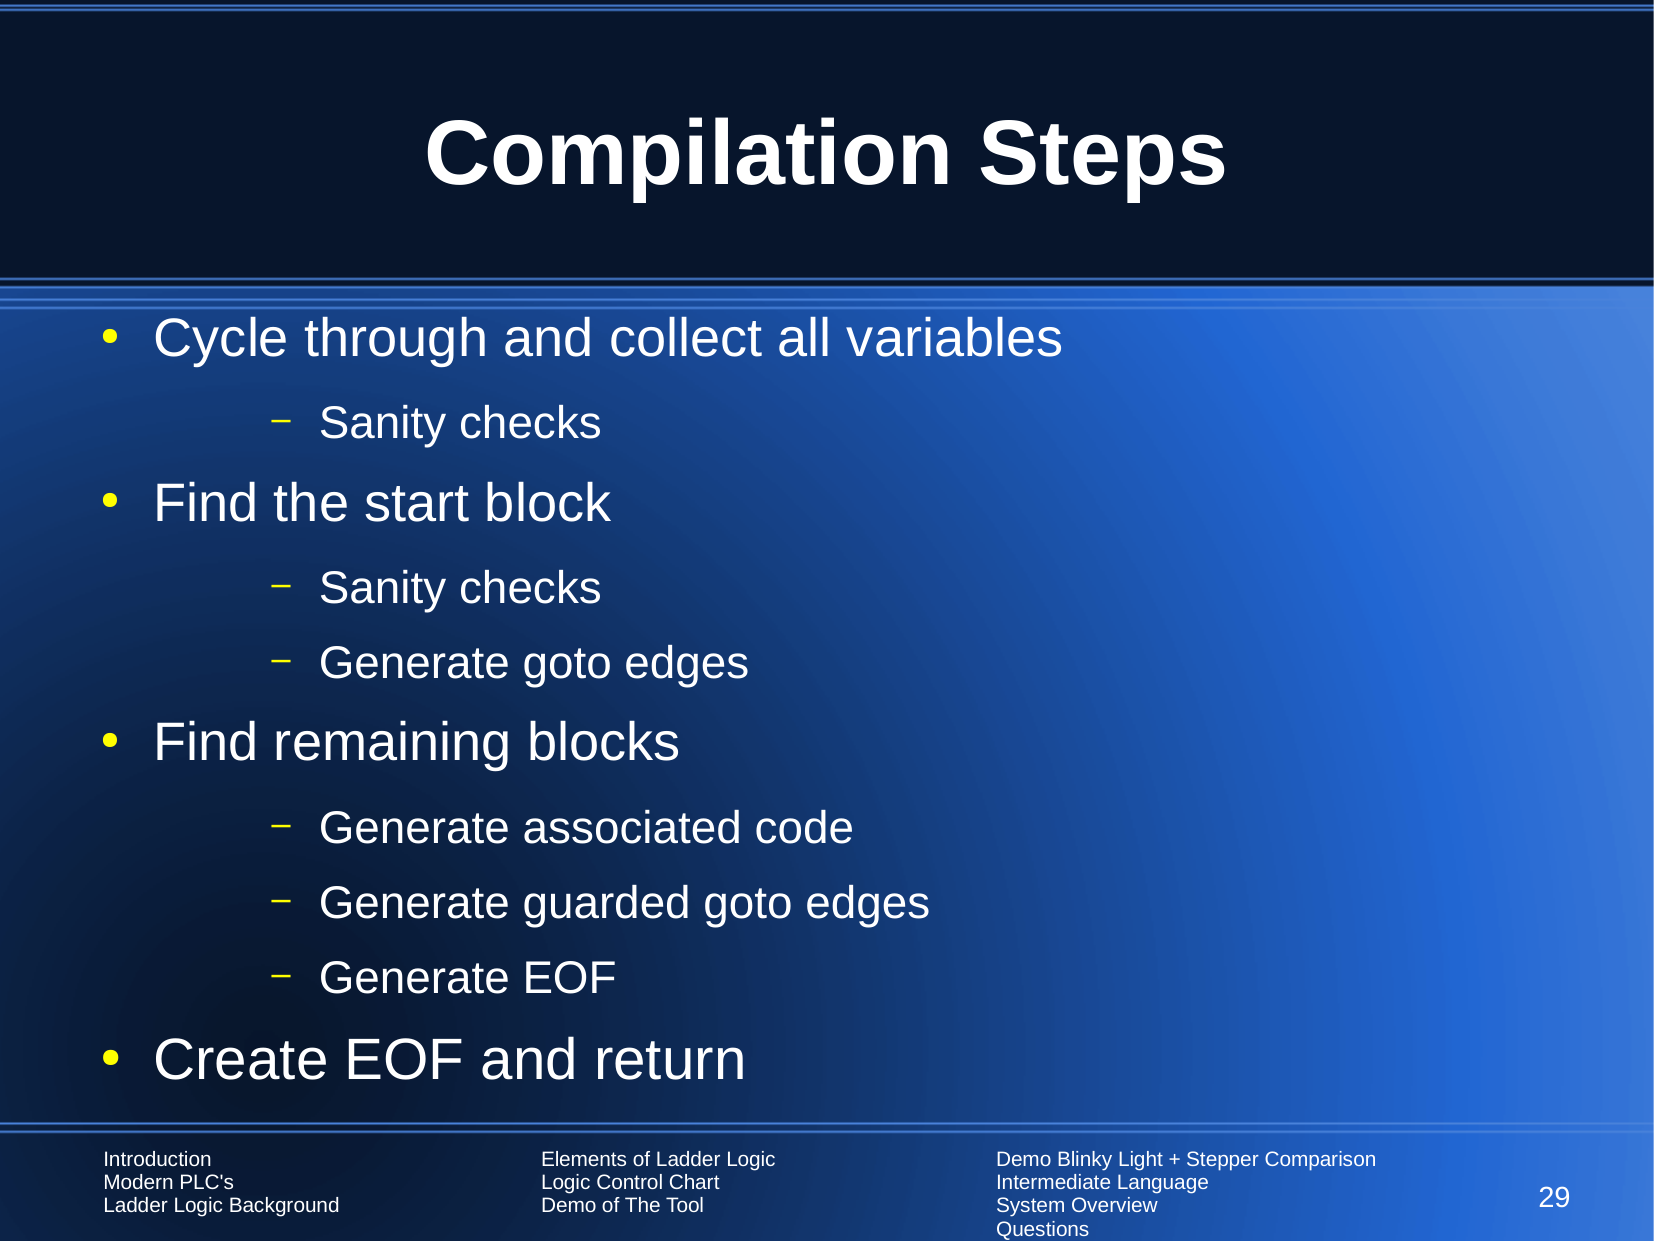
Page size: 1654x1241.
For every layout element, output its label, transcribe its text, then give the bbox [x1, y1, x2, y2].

picture [0, 0, 1654, 1241]
list Cycle through and collect all variables Sanity checks Find the start block Sanity checks Generate goto edges Find remaining blocks Generate associated code Generate guarded goto edges Generate EOF Create EOF and return [82, 307, 1571, 1111]
title Compilation Steps [82, 49, 1571, 257]
